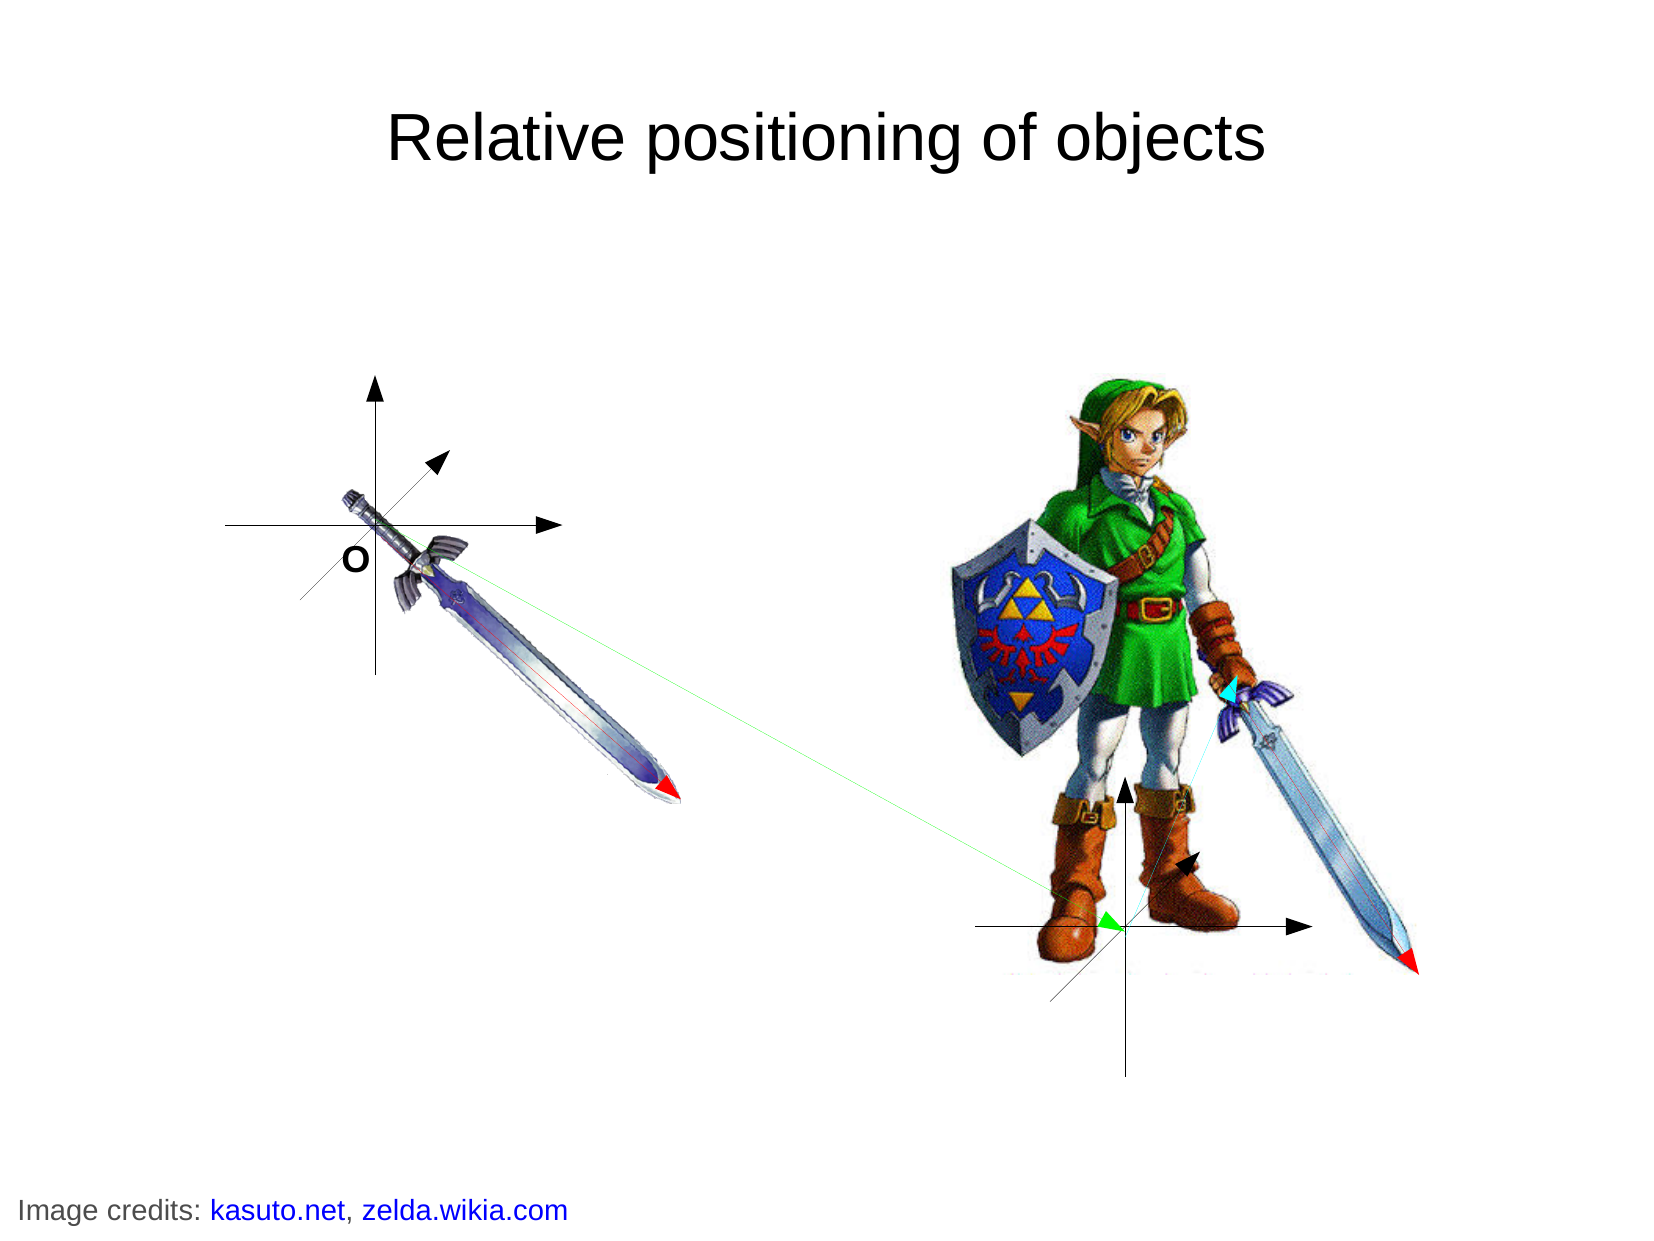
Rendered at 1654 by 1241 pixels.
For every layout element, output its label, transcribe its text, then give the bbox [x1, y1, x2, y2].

subtitle Relative positioning of objects [82, 49, 1571, 226]
text_box O [326, 530, 386, 588]
text_box Image credits: kasuto.net, zelda.wikia.com [2, 1186, 1163, 1234]
picture [341, 489, 681, 804]
picture [940, 373, 1426, 976]
